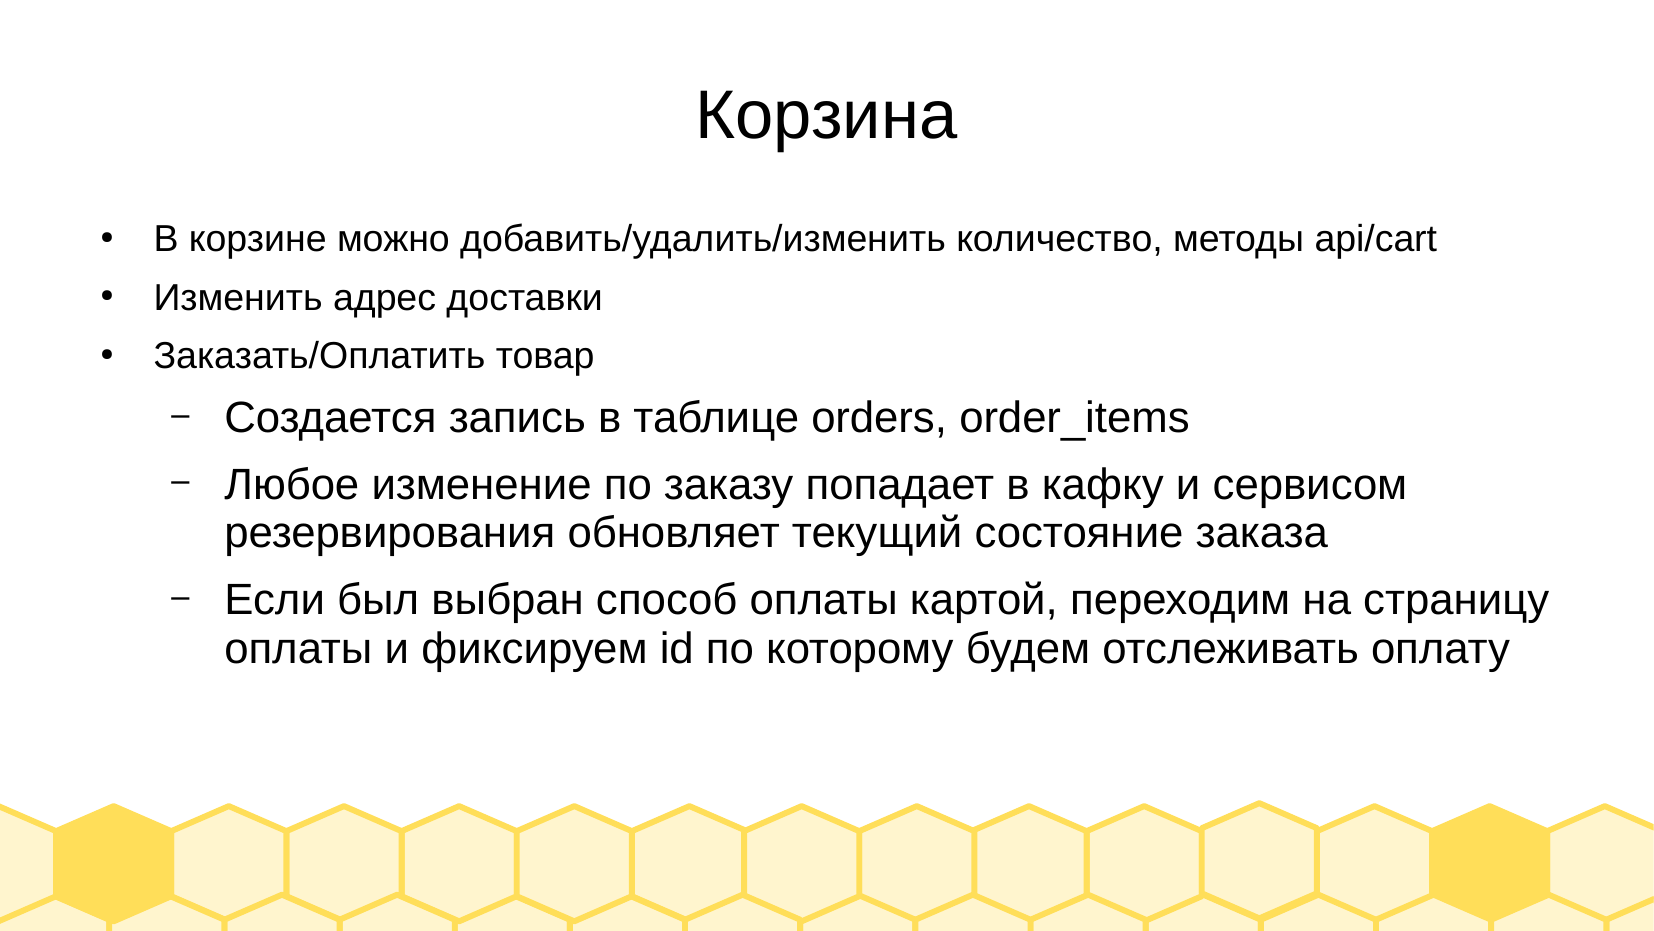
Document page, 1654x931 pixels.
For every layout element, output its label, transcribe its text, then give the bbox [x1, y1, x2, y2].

title Корзина [82, 37, 1571, 193]
list В корзине можно добавить/удалить/изменить количество, методы api/cart Изменить адрес доставки Заказать/Оплатить товар Создается запись в таблице orders, order_items Любое изменение по заказу попадает в кафку и сервисом резервирования обновляет текущий состояние заказа Если был выбран способ оплаты картой, переходим на страницу оплаты и фиксируем id по которому будем отслеживать оплату [82, 217, 1571, 758]
